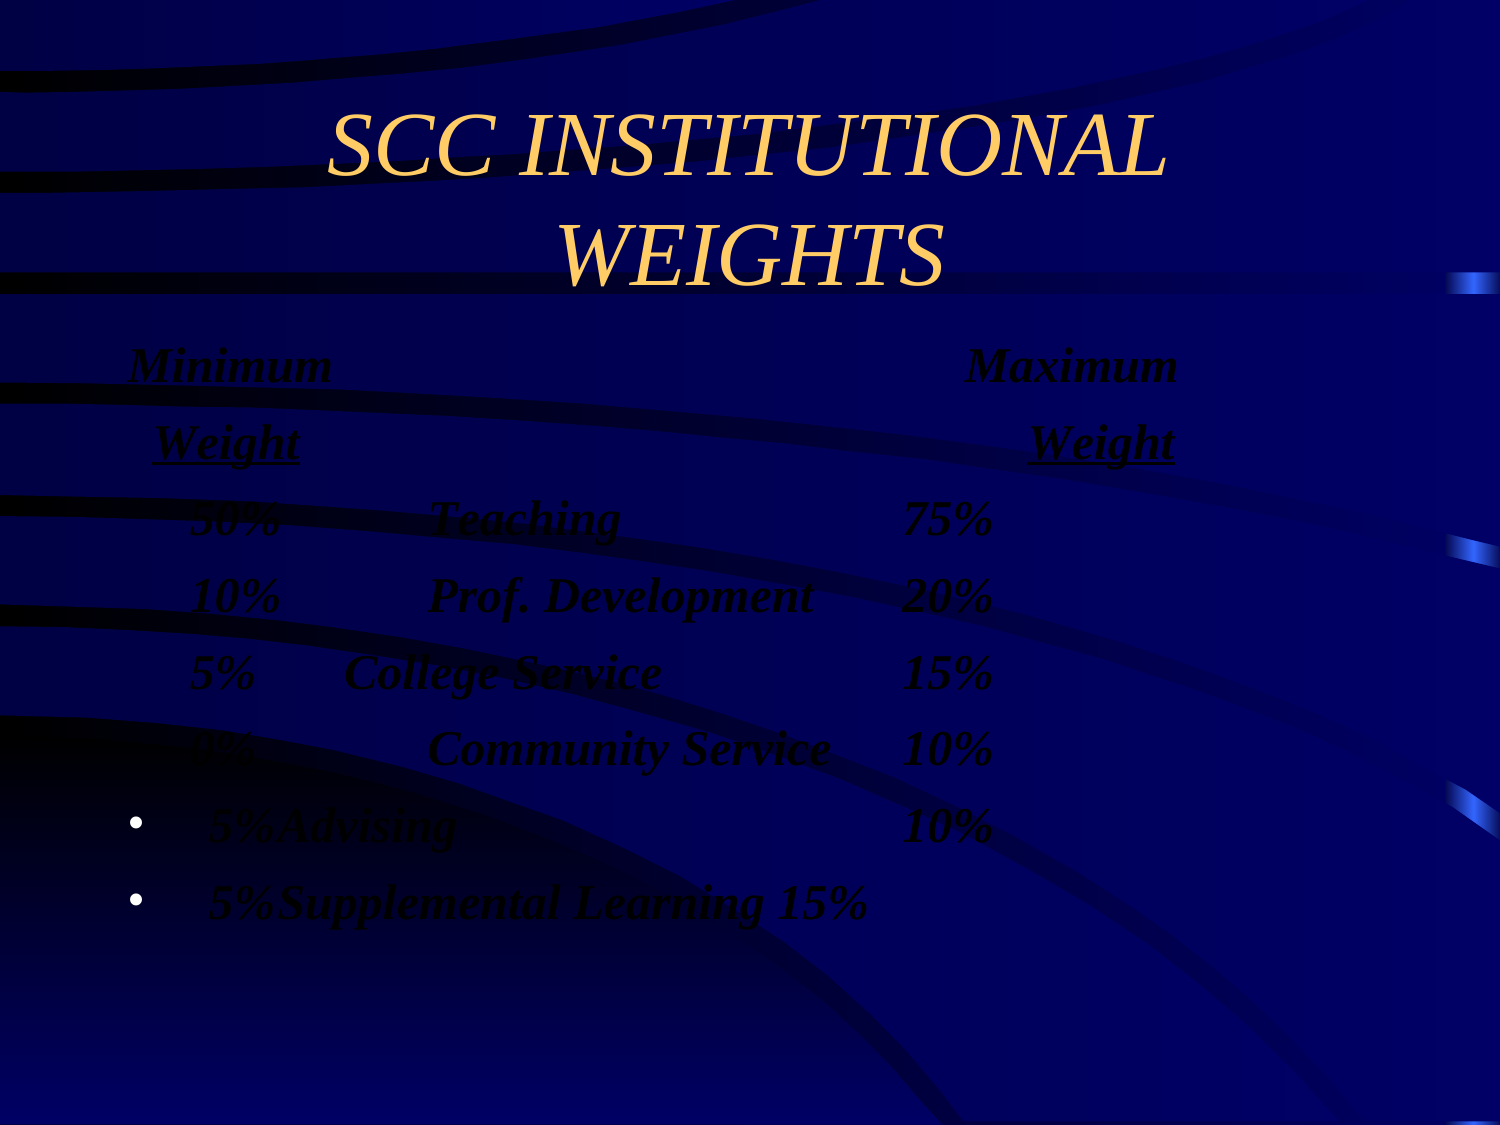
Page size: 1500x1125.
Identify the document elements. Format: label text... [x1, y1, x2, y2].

title SCC INSTITUTIONAL WEIGHTS [112, 99, 1388, 288]
list Minimum Maximum Weight Weight 50% Teaching 75% 10% Prof. Development 20% 5% College Service 15% 0% Community Service 10% 5% Advising 10% 5% Supplemental Learning 15% [112, 324, 1388, 1125]
